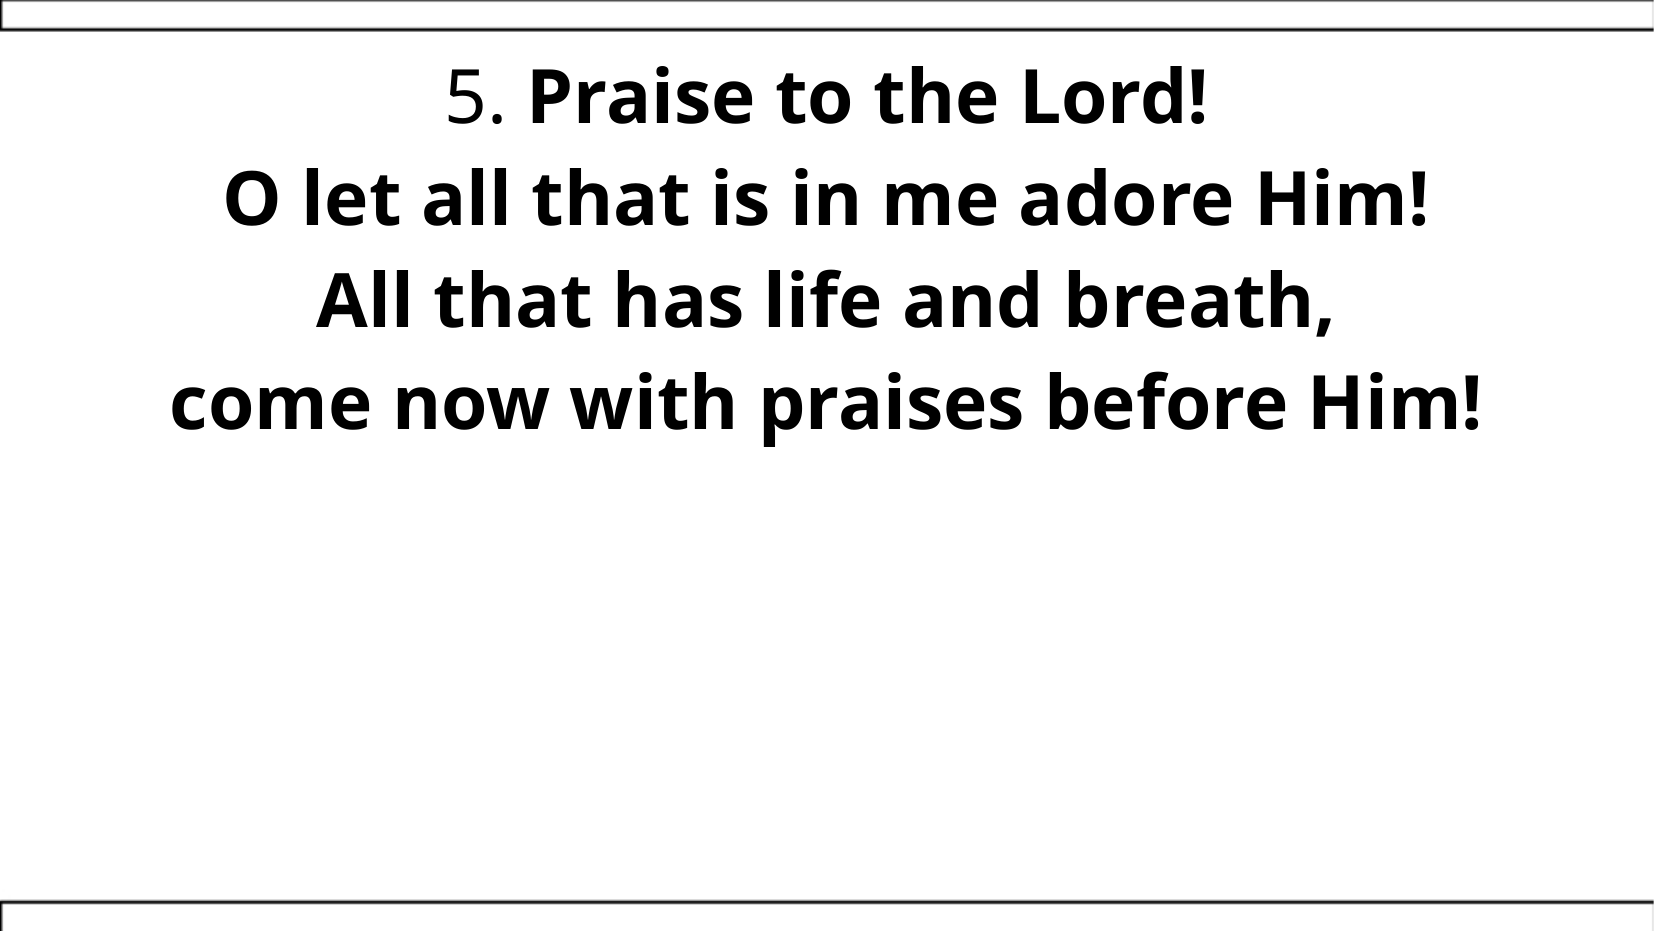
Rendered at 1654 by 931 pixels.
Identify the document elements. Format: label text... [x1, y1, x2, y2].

picture [0, 0, 1654, 931]
text_box 5. Praise to the Lord! O let all that is in me adore Him! All that has life and breath, come now with praises before Him! [94, 35, 1561, 466]
